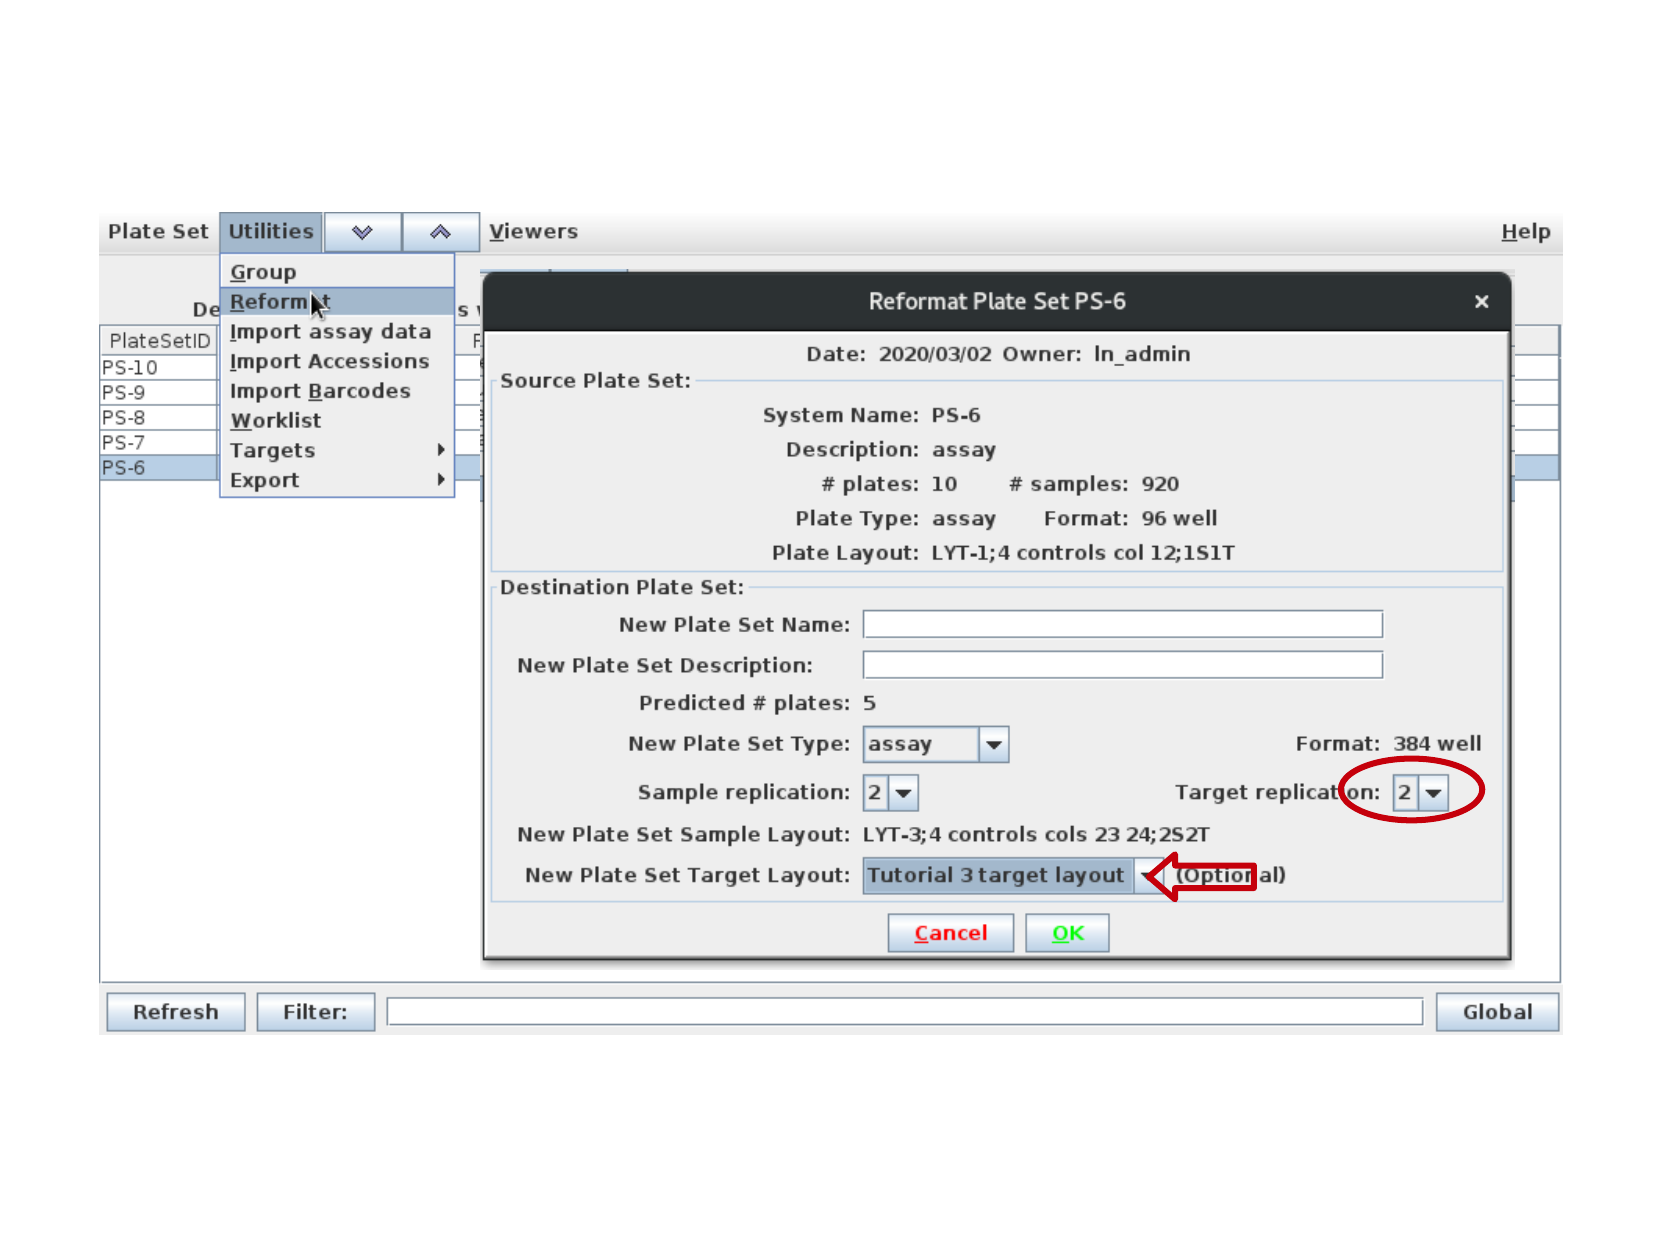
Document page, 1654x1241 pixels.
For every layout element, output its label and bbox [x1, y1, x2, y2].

picture [99, 212, 1563, 1035]
